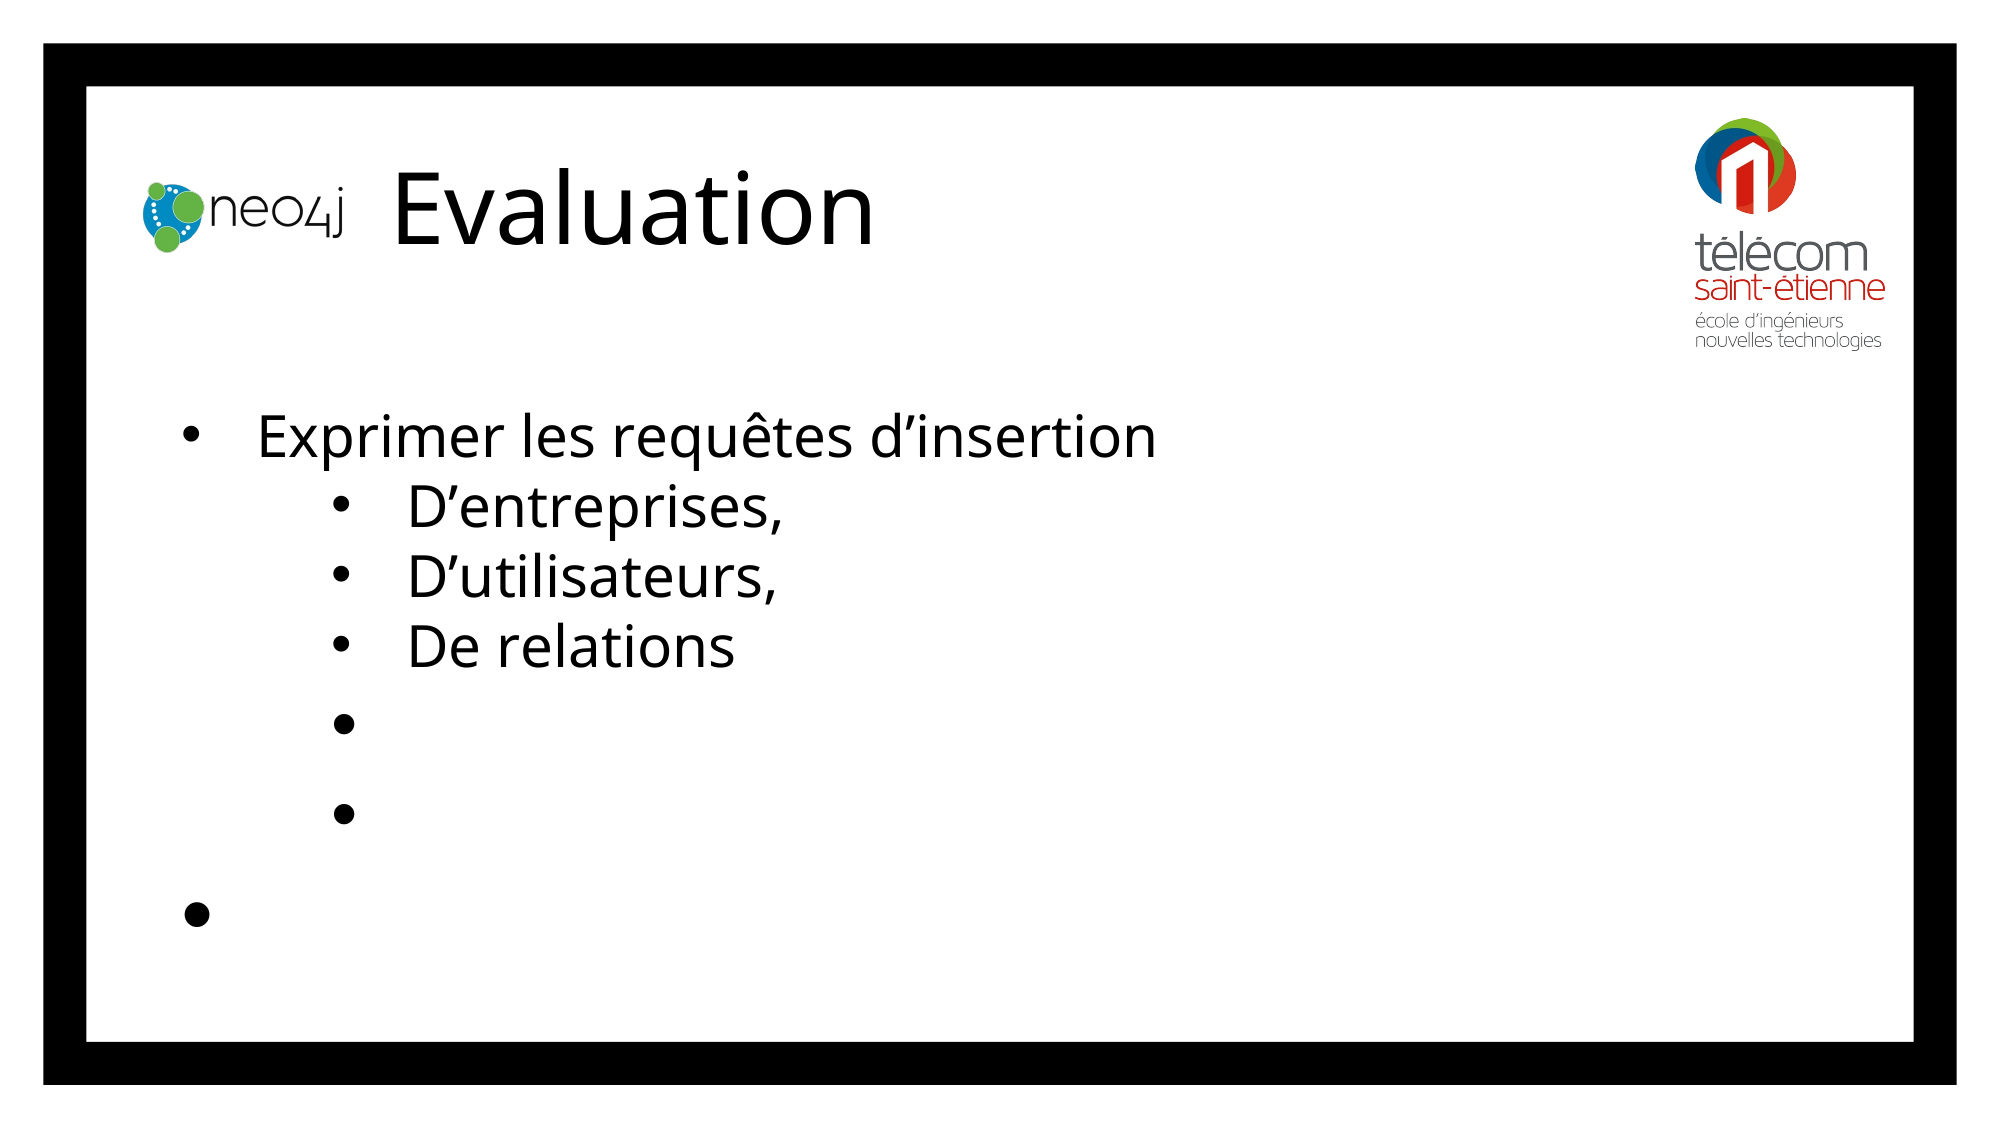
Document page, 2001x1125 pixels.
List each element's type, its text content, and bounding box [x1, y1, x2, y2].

picture [1695, 118, 1885, 351]
text_box Exprimer les requêtes d’insertion D’entreprises, D’utilisateurs, De relations [166, 391, 1849, 1028]
picture [1715, 134, 1730, 138]
title Evaluation [369, 138, 1849, 304]
picture [134, 160, 351, 274]
